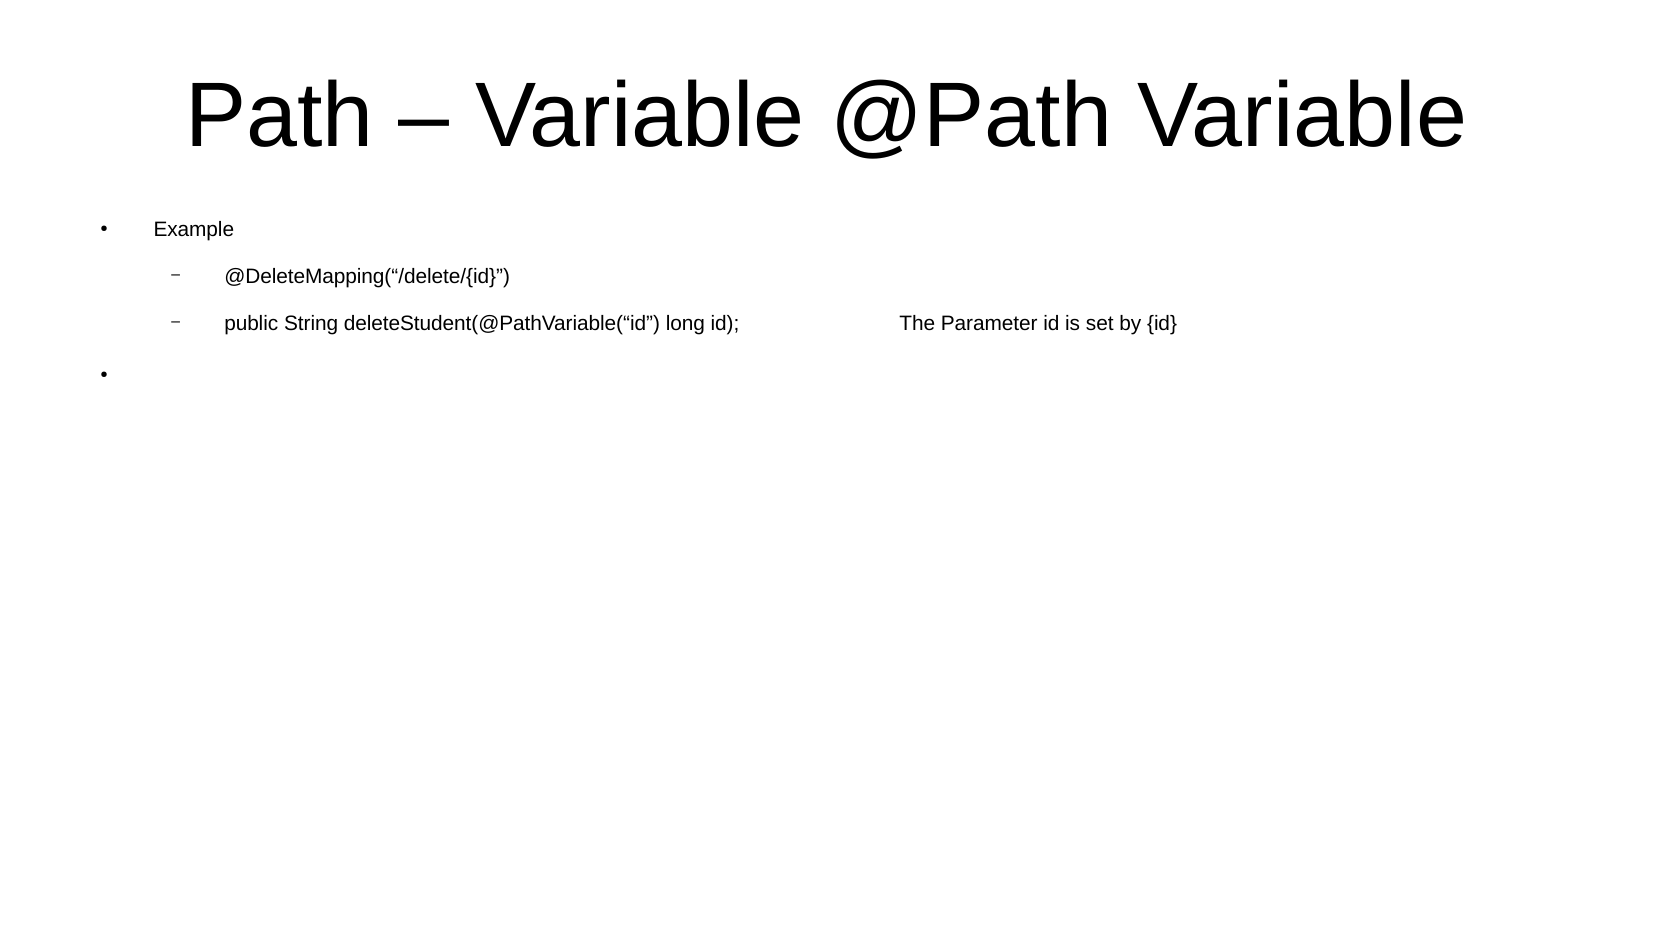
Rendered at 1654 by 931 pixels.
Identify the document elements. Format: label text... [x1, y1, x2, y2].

list Example @DeleteMapping(“/delete/{id}”) public String deleteStudent(@PathVariable(“id”) long id); The Parameter id is set by {id} [82, 217, 1636, 916]
title Path – Variable @Path Variable [82, 37, 1571, 193]
